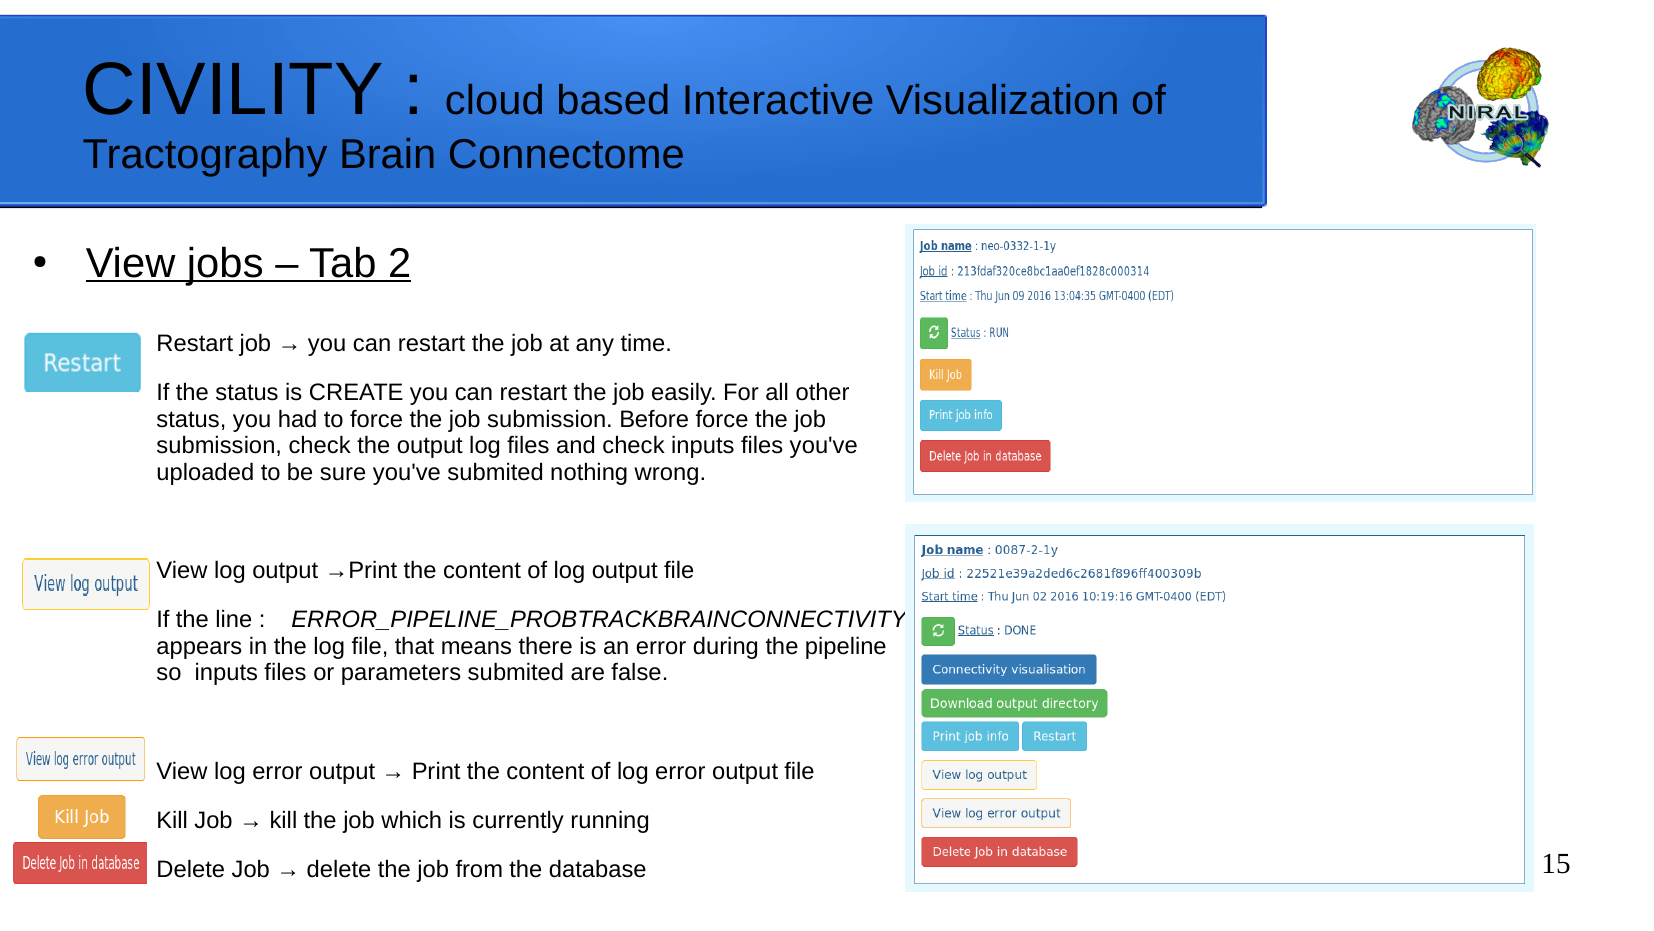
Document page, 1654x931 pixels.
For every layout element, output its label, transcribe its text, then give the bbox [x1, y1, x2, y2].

picture [11, 793, 147, 886]
title CIVILITY : cloud based Interactive Visualization of Tractography Brain Connectome [82, 35, 1235, 189]
picture [21, 329, 142, 392]
text_box Restart job → you can restart the job at any time. If the status is CREATE you can restart the job easily. For all other status, you had to force the job submission. Before force the job submission, check the output log files and check inputs files you've uploaded to be sure you've submited nothing wrong. View log output →Print the content of log output file If the line : ERROR_PIPELINE_PROBTRACKBRAINCONNECTIVITY appears in the log file, that means there is an error during the pipeline so inputs files or parameters submited are false. View log error output → Print the content of log error output file Kill Job → kill the job which is currently running Delete Job → delete the job from the database [21, 330, 916, 886]
picture [1395, 20, 1576, 196]
picture [15, 734, 146, 782]
list View jobs – Tab 2 [15, 240, 905, 331]
picture [0, 13, 1270, 212]
picture [19, 554, 151, 614]
picture [905, 224, 1536, 502]
picture [905, 524, 1534, 892]
